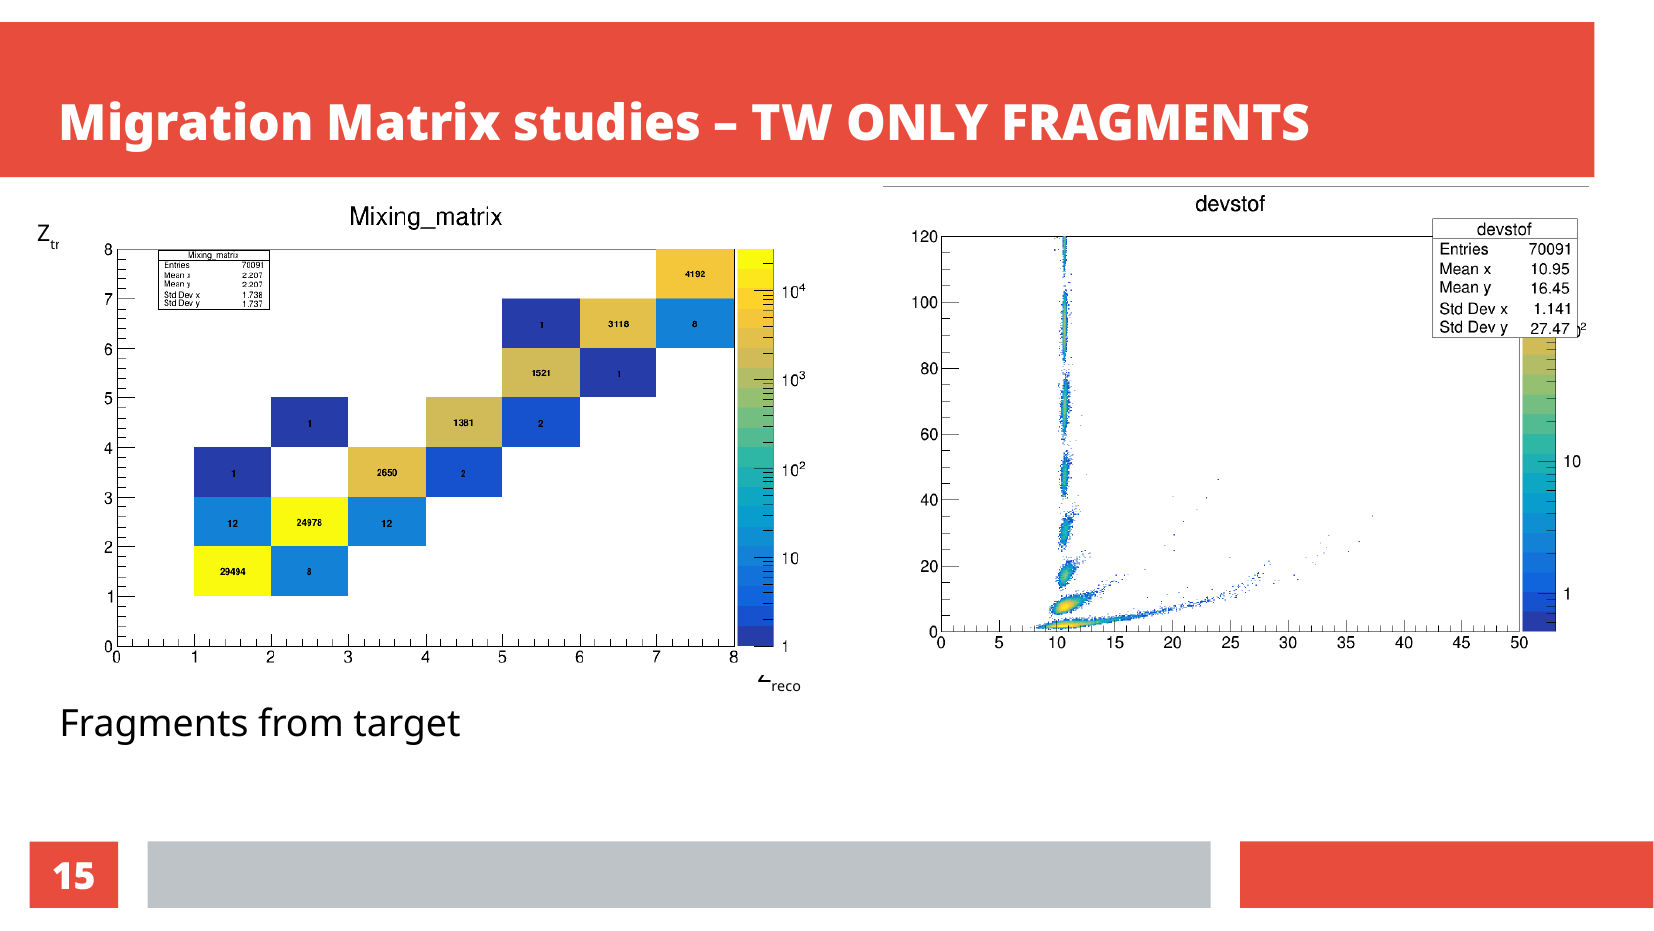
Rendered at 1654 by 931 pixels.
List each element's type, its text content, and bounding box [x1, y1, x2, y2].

text_box Ztrue [22, 209, 59, 257]
picture [883, 186, 1589, 670]
picture [59, 201, 809, 675]
text_box Zreco [742, 648, 821, 699]
text_box Fragments from target [44, 688, 499, 748]
title Migration Matrix studies – TW ONLY FRAGMENTS [59, 44, 1595, 156]
